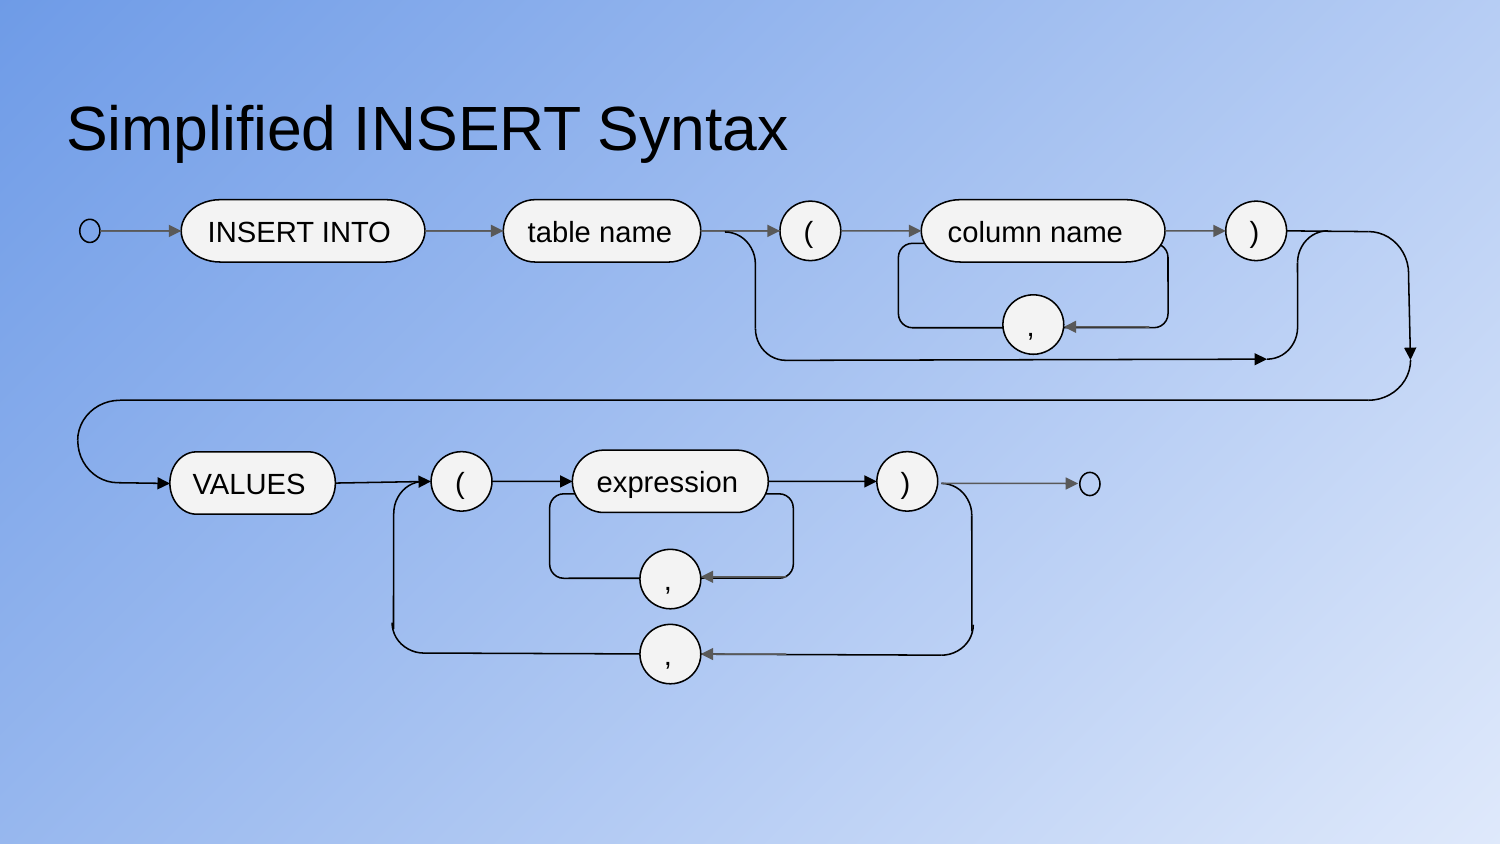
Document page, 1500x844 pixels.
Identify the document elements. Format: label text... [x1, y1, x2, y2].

text_box column name [921, 199, 1165, 263]
text_box table name [503, 199, 701, 263]
text_box ( [431, 451, 492, 512]
text_box , [639, 549, 701, 609]
text_box , [1002, 294, 1064, 355]
text_box , [639, 624, 701, 684]
text_box VALUES [169, 451, 336, 515]
text_box ( [779, 201, 841, 261]
title Simplified INSERT Syntax [51, 72, 1449, 167]
text_box ) [1225, 201, 1287, 261]
text_box INSERT INTO [181, 199, 425, 263]
text_box expression [572, 450, 769, 513]
text_box ) [876, 451, 938, 512]
